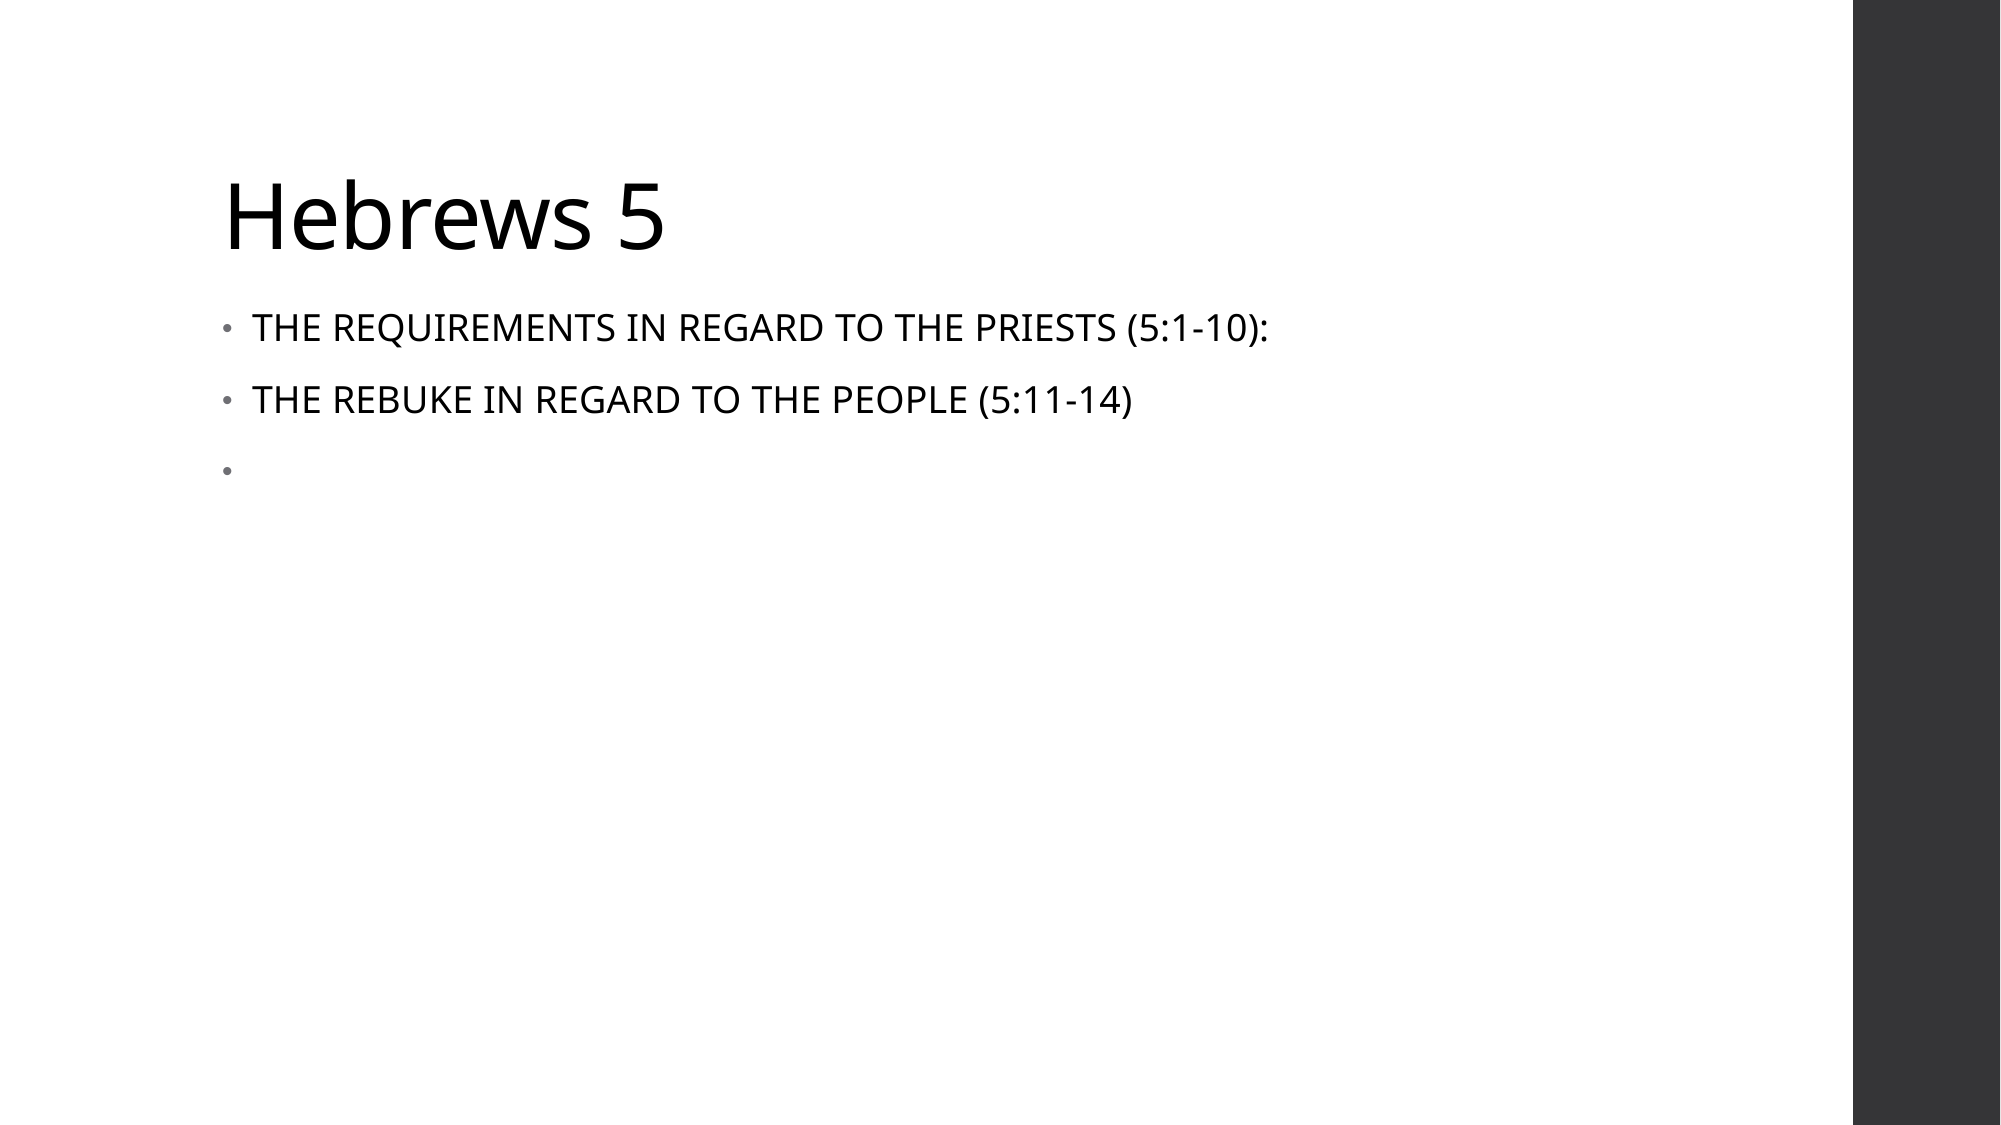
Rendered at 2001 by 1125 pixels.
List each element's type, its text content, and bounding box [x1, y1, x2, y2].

title Hebrews 5 [206, 60, 1797, 278]
list THE REQUIREMENTS IN REGARD TO THE PRIESTS (5:1-10): THE REBUKE IN REGARD TO THE PEOPLE (5:11-14) [206, 299, 1617, 1014]
